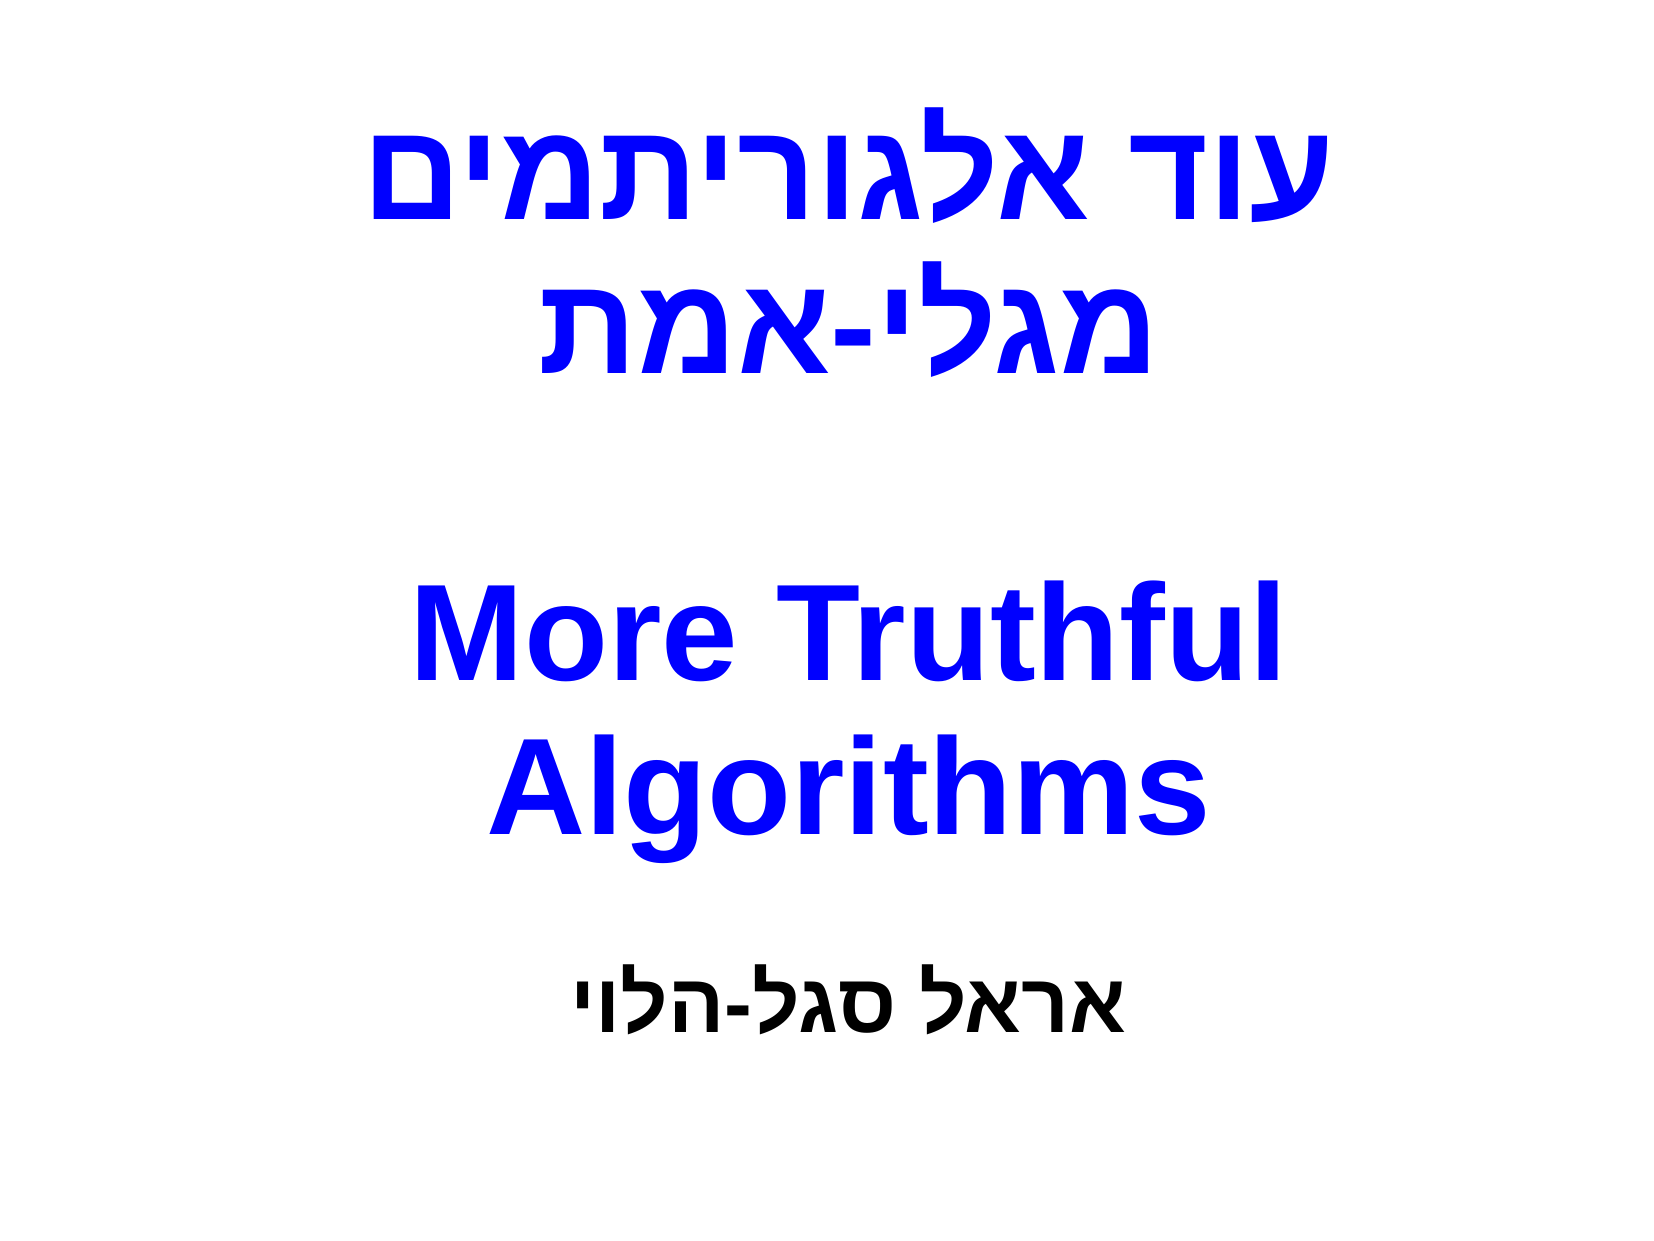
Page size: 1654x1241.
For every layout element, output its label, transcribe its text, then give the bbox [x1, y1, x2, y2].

title עוד אלגוריתמים מגלי-אמת More Truthful Algorithms אראל סגל-הלוי [105, 95, 1594, 1051]
